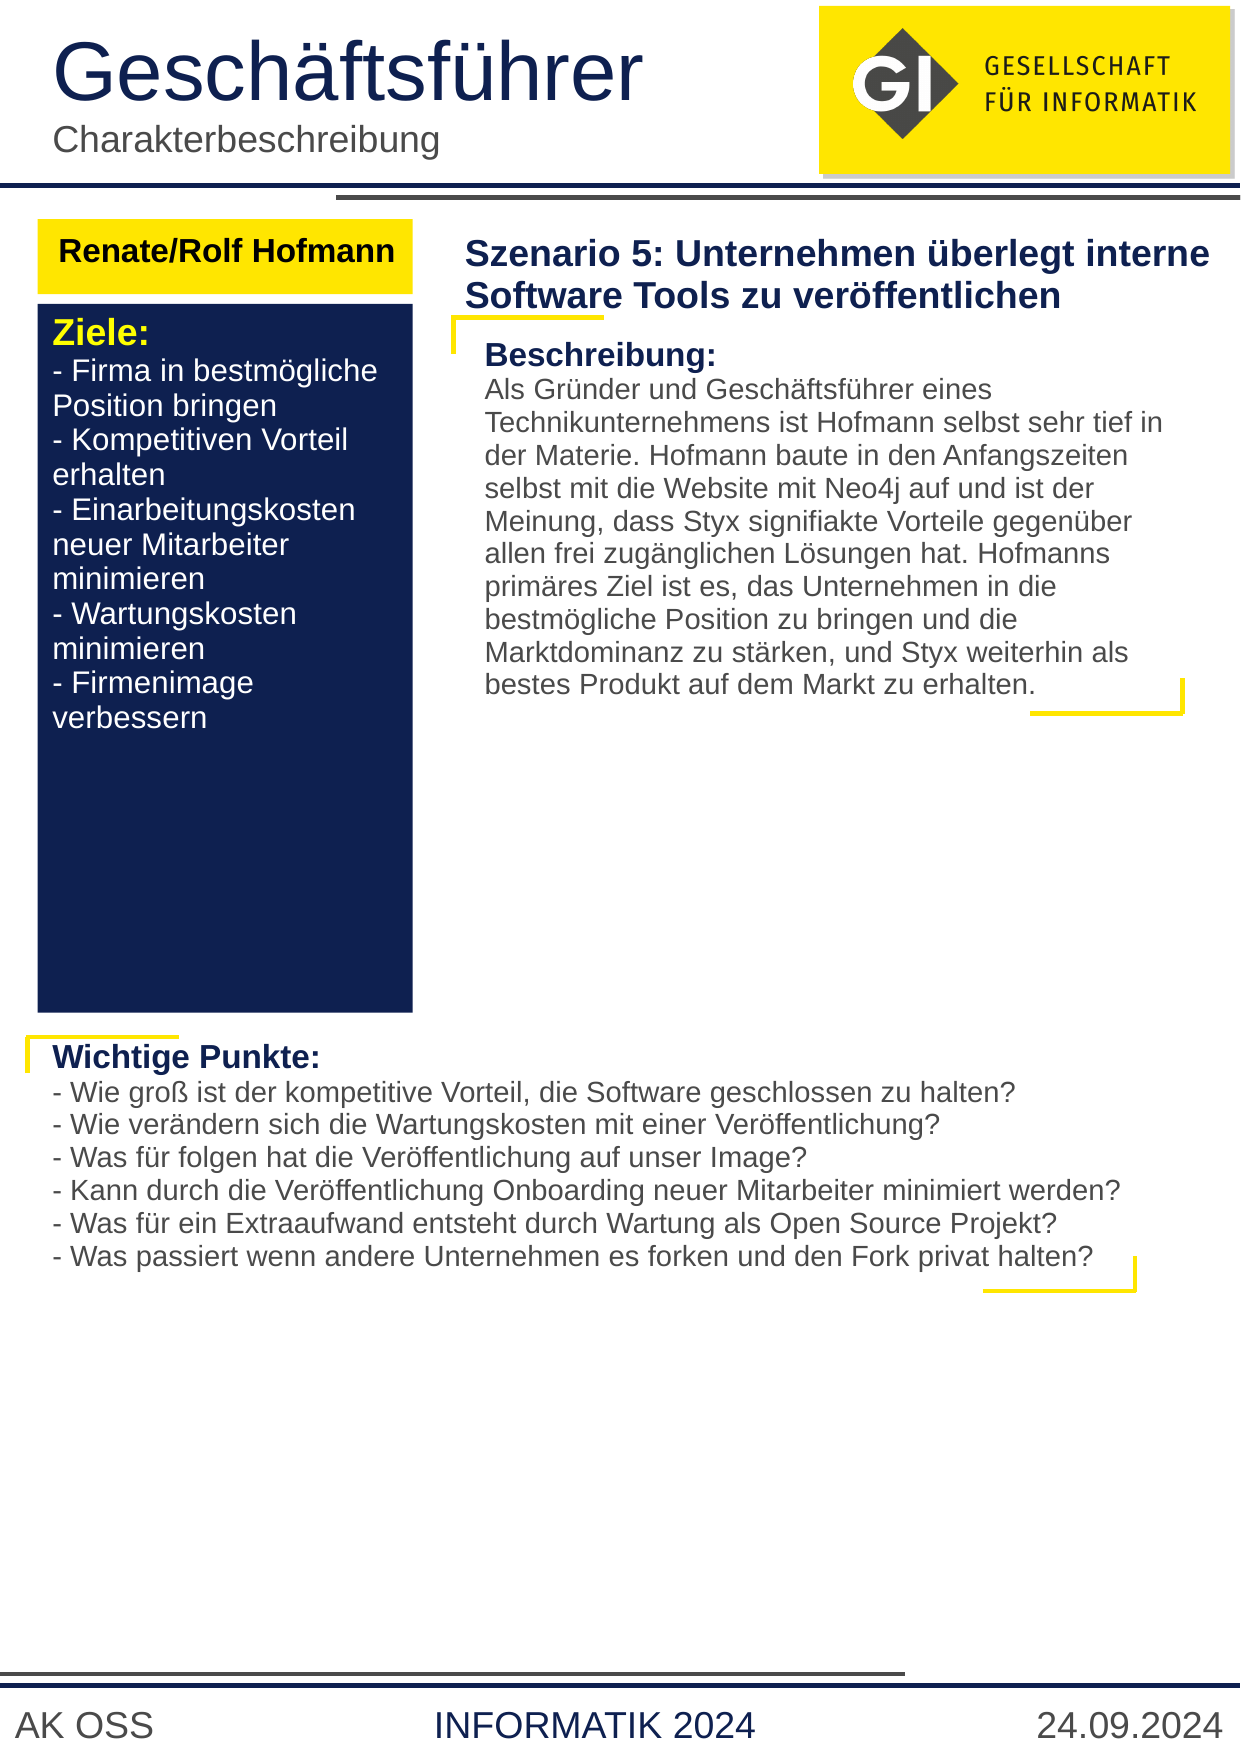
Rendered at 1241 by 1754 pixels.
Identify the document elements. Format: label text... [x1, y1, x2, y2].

text_box [37, 986, 413, 1013]
text_box INFORMATIK 2024 [419, 1697, 772, 1754]
text_box Ziele: - Firma in bestmögliche Position bringen - Kompetitiven Vorteil erhalten - Einarbeitungskosten neuer Mitarbeiter minimieren - Wartungskosten minimieren - Firmenimage verbessern [37, 303, 413, 986]
text_box [819, 5, 1231, 174]
text_box Beschreibung: Als Gründer und Geschäftsführer eines Technikunternehmens ist Hofmann selbst sehr tief in der Materie. Hofmann baute in den Anfangszeiten selbst mit die Website mit Neo4j auf und ist der Meinung, dass Styx signifiakte Vorteile gegenüber allen frei zugänglichen Lösungen hat. Hofmanns primäres Ziel ist es, das Unternehmen in die bestmögliche Position zu bringen und die Marktdominanz zu stärken, und Styx weiterhin als bestes Produkt auf dem Markt zu erhalten. [469, 328, 1201, 906]
text_box AK OSS [0, 1697, 170, 1754]
text_box [37, 219, 413, 225]
picture [853, 28, 1196, 139]
text_box 24.09.2024 [1021, 1697, 1239, 1754]
text_box Renate/Rolf Hofmann [1, 225, 450, 324]
text_box Geschäftsführer Charakterbeschreibung [37, 18, 788, 169]
text_box Wichtige Punkte: - Wie groß ist der kompetitive Vorteil, die Software geschlossen zu halten? - Wie verändern sich die Wartungskosten mit einer Veröffentlichung? - Was für folgen hat die Veröffentlichung auf unser Image? - Kann durch die Veröffentlichung Onboarding neuer Mitarbeiter minimiert werden? - Was für ein Extraaufwand entsteht durch Wartung als Open Source Projekt? - Was passiert wenn andere Unternehmen es forken und den Fork privat halten? [37, 1031, 1168, 1409]
text_box Szenario 5: Unternehmen überlegt interne Software Tools zu veröffentlichen [450, 225, 1238, 324]
